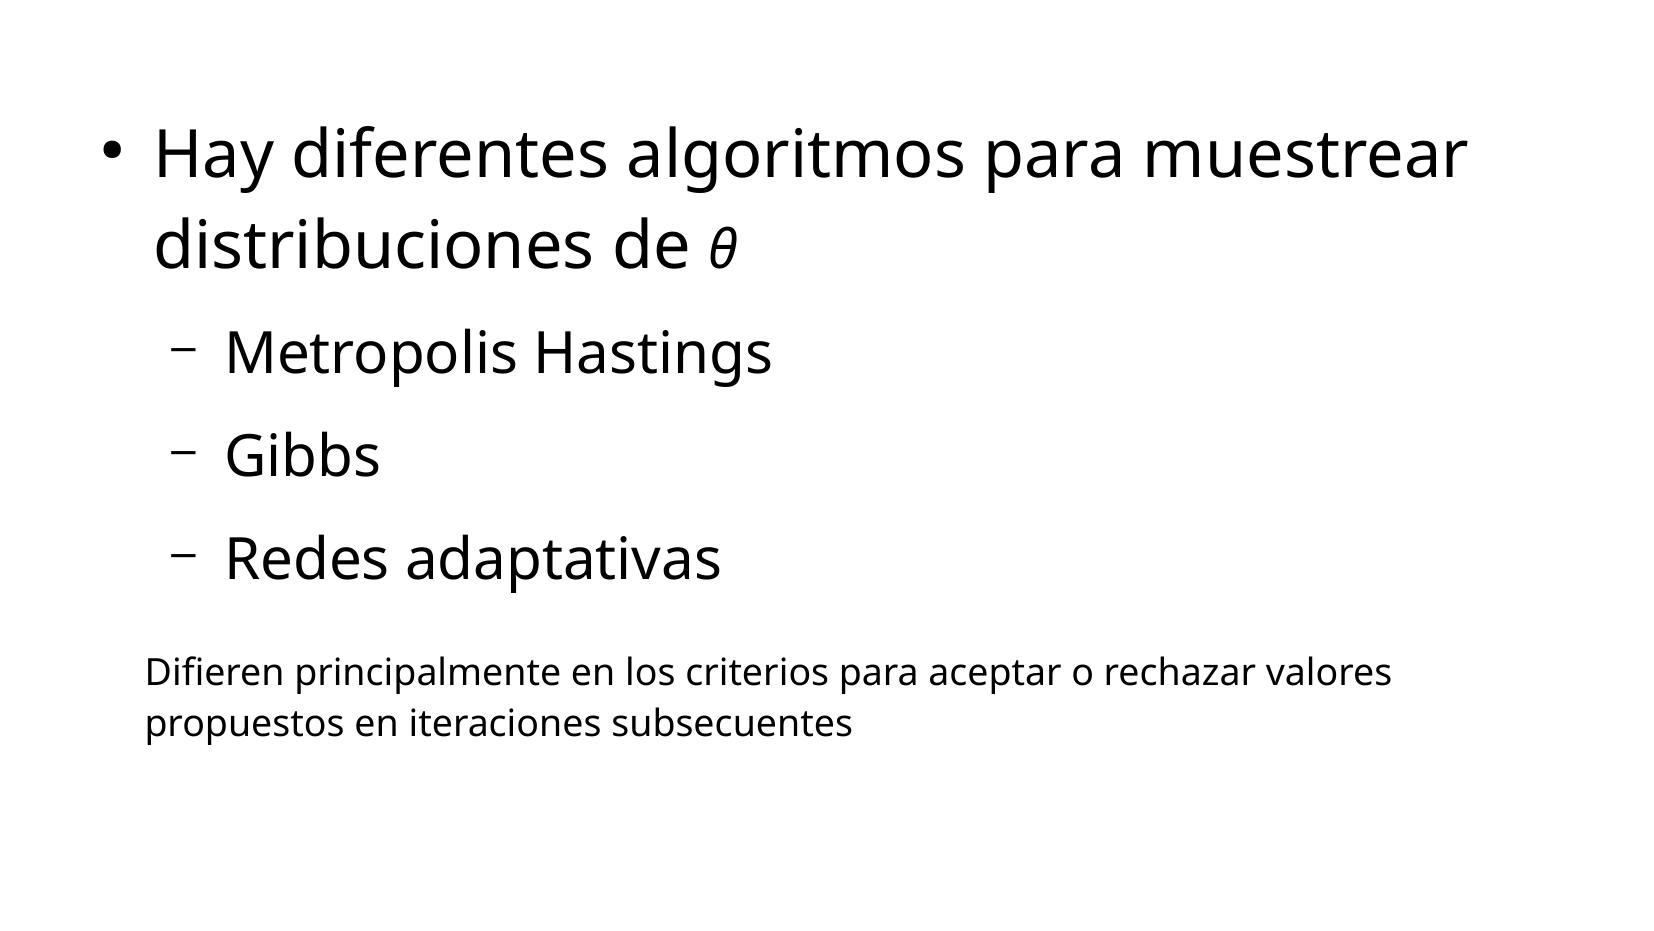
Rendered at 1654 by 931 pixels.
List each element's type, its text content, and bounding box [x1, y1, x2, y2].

list Hay diferentes algoritmos para muestrear distribuciones de θ Metropolis Hastings Gibbs Redes adaptativas [82, 106, 1571, 758]
text_box Difieren principalmente en los criterios para aceptar o rechazar valores propuestos en iteraciones subsecuentes [129, 637, 1441, 728]
